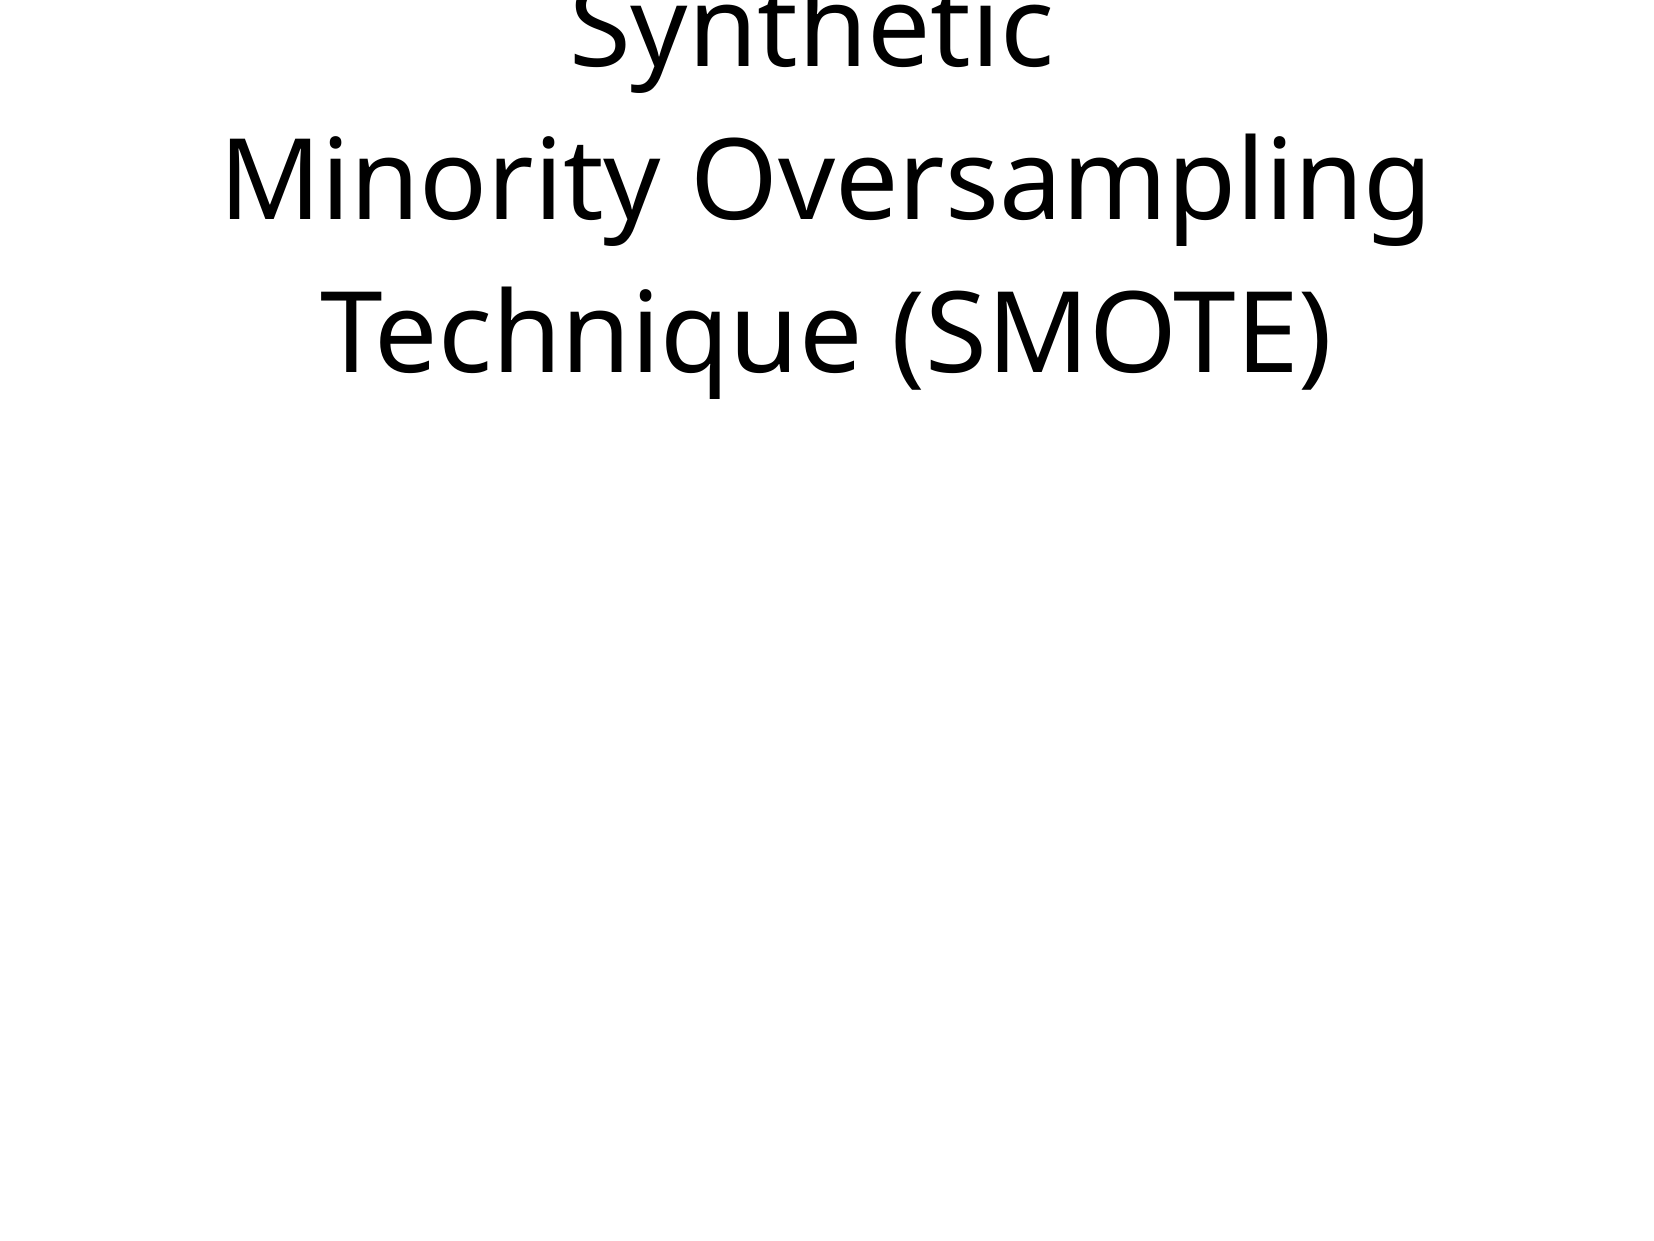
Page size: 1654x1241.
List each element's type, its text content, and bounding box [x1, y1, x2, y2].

title Synthetic Minority Oversampling Technique (SMOTE) [82, 6, 1571, 346]
